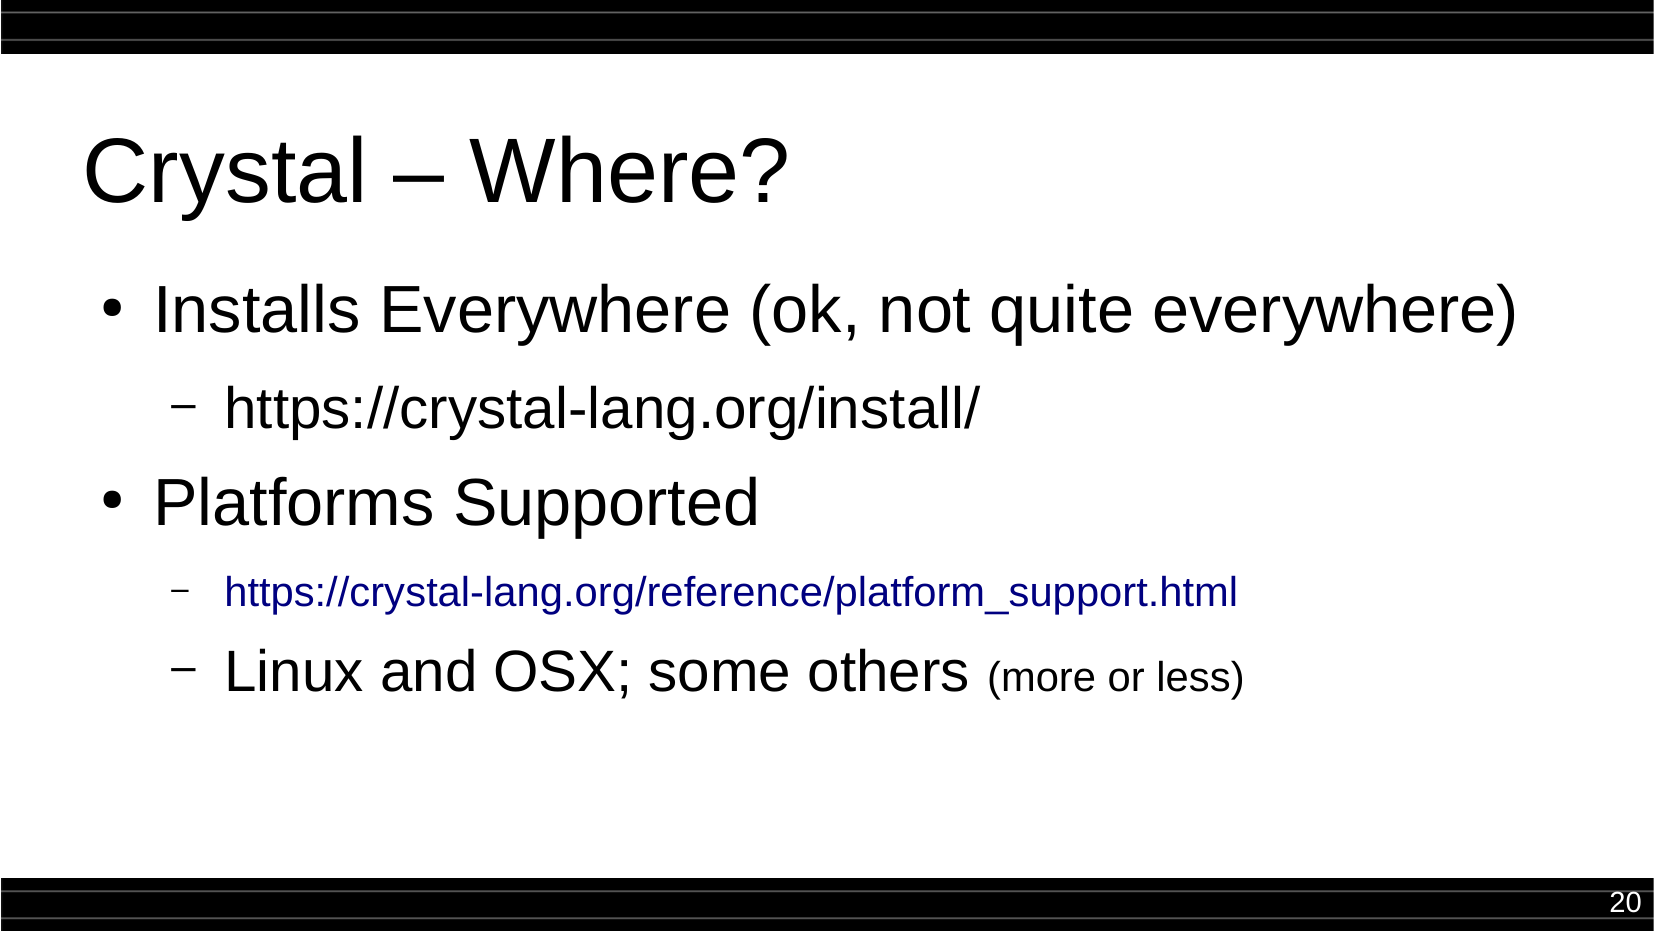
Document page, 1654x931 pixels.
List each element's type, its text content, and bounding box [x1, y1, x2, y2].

picture [1, 878, 1654, 931]
list Installs Everywhere (ok, not quite everywhere) https://crystal-lang.org/install/ Platforms Supported https://crystal-lang.org/reference/platform_support.html Linux and OSX; some others (more or less) [82, 271, 1571, 851]
picture [1, 0, 1654, 54]
title Crystal – Where? [82, 92, 1571, 249]
